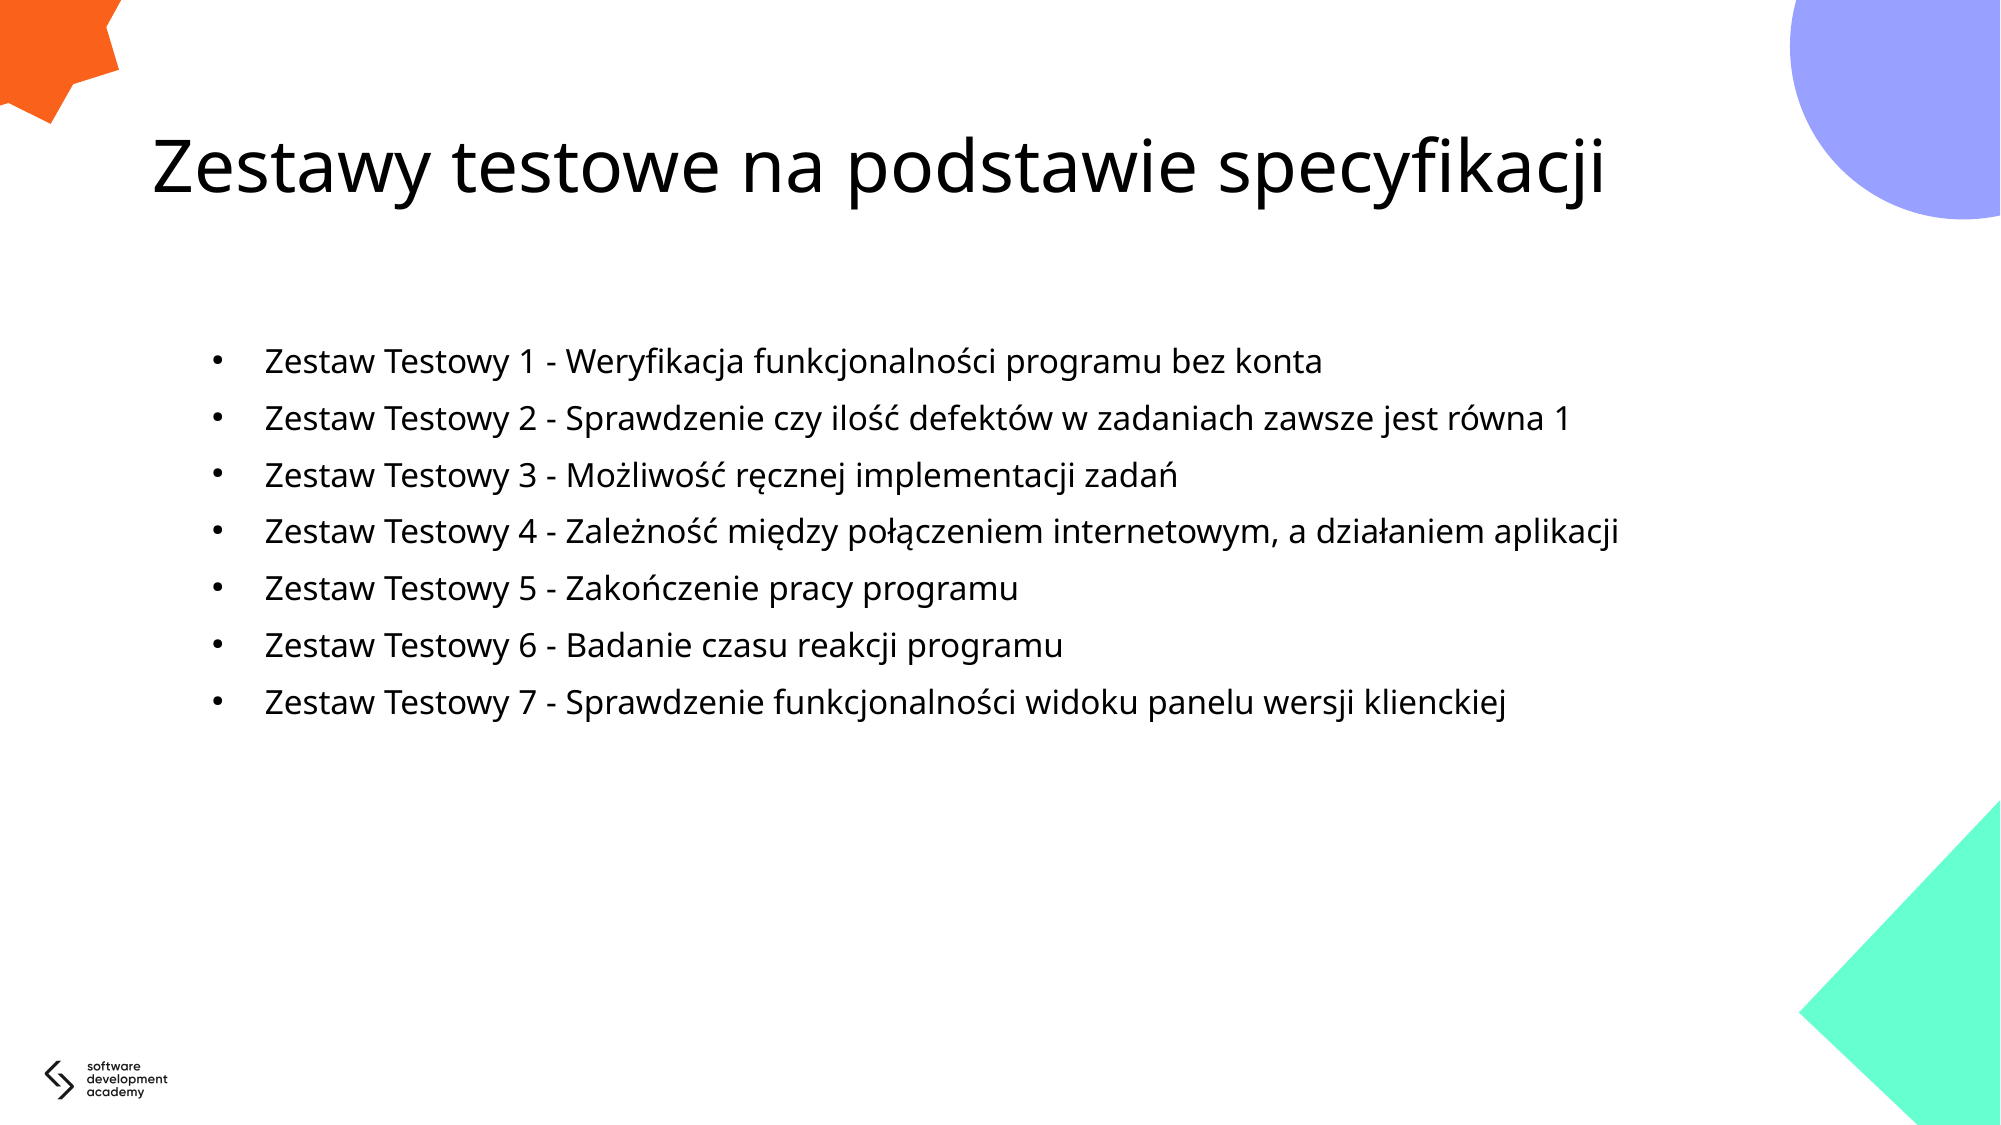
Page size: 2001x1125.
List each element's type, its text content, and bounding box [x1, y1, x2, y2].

picture [19, 1035, 193, 1125]
title Zestawy testowe na podstawie specyfikacji [137, 59, 1771, 278]
list Zestaw Testowy 1 - Weryfikacja funkcjonalności programu bez konta Zestaw Testowy 2 - Sprawdzenie czy ilość defektów w zadaniach zawsze jest równa 1 Zestaw Testowy 3 - Możliwość ręcznej implementacji zadań Zestaw Testowy 4 - Zależność między połączeniem internetowym, a działaniem aplikacji Zestaw Testowy 5 - Zakończenie pracy programu Zestaw Testowy 6 - Badanie czasu reakcji programu Zestaw Testowy 7 - Sprawdzenie funkcjonalności widoku panelu wersji klienckiej [141, 337, 1776, 851]
